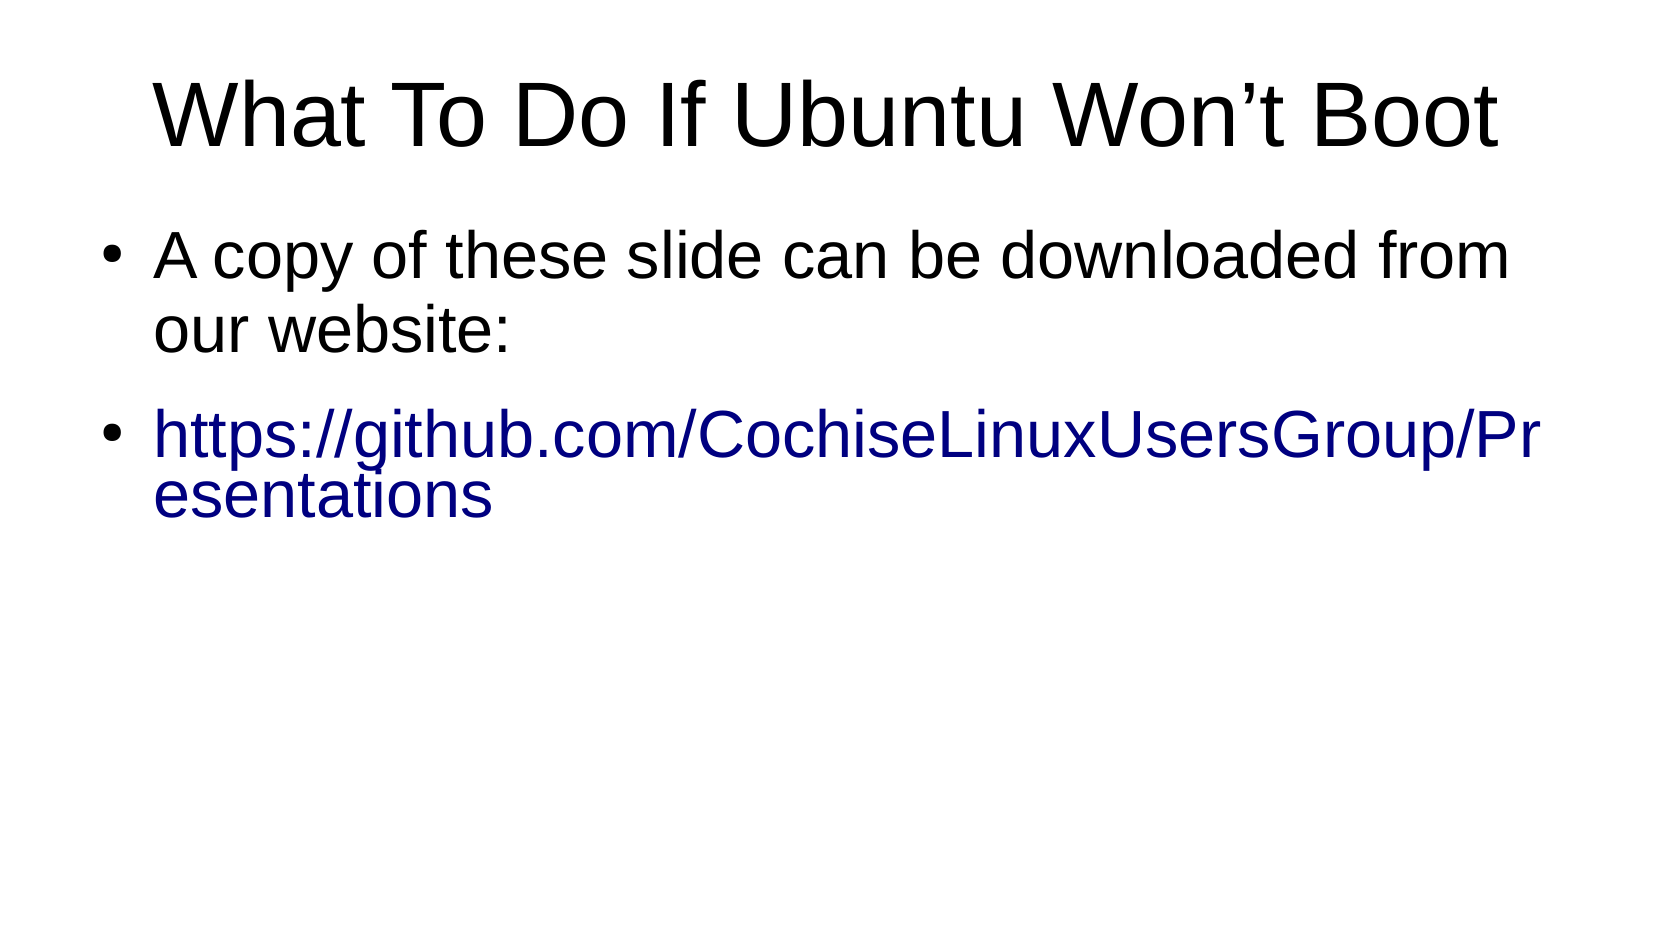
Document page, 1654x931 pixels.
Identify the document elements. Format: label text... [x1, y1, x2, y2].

list A copy of these slide can be downloaded from our website: https://github.com/CochiseLinuxUsersGroup/Presentations [82, 217, 1571, 758]
title What To Do If Ubuntu Won’t Boot [82, 37, 1571, 193]
